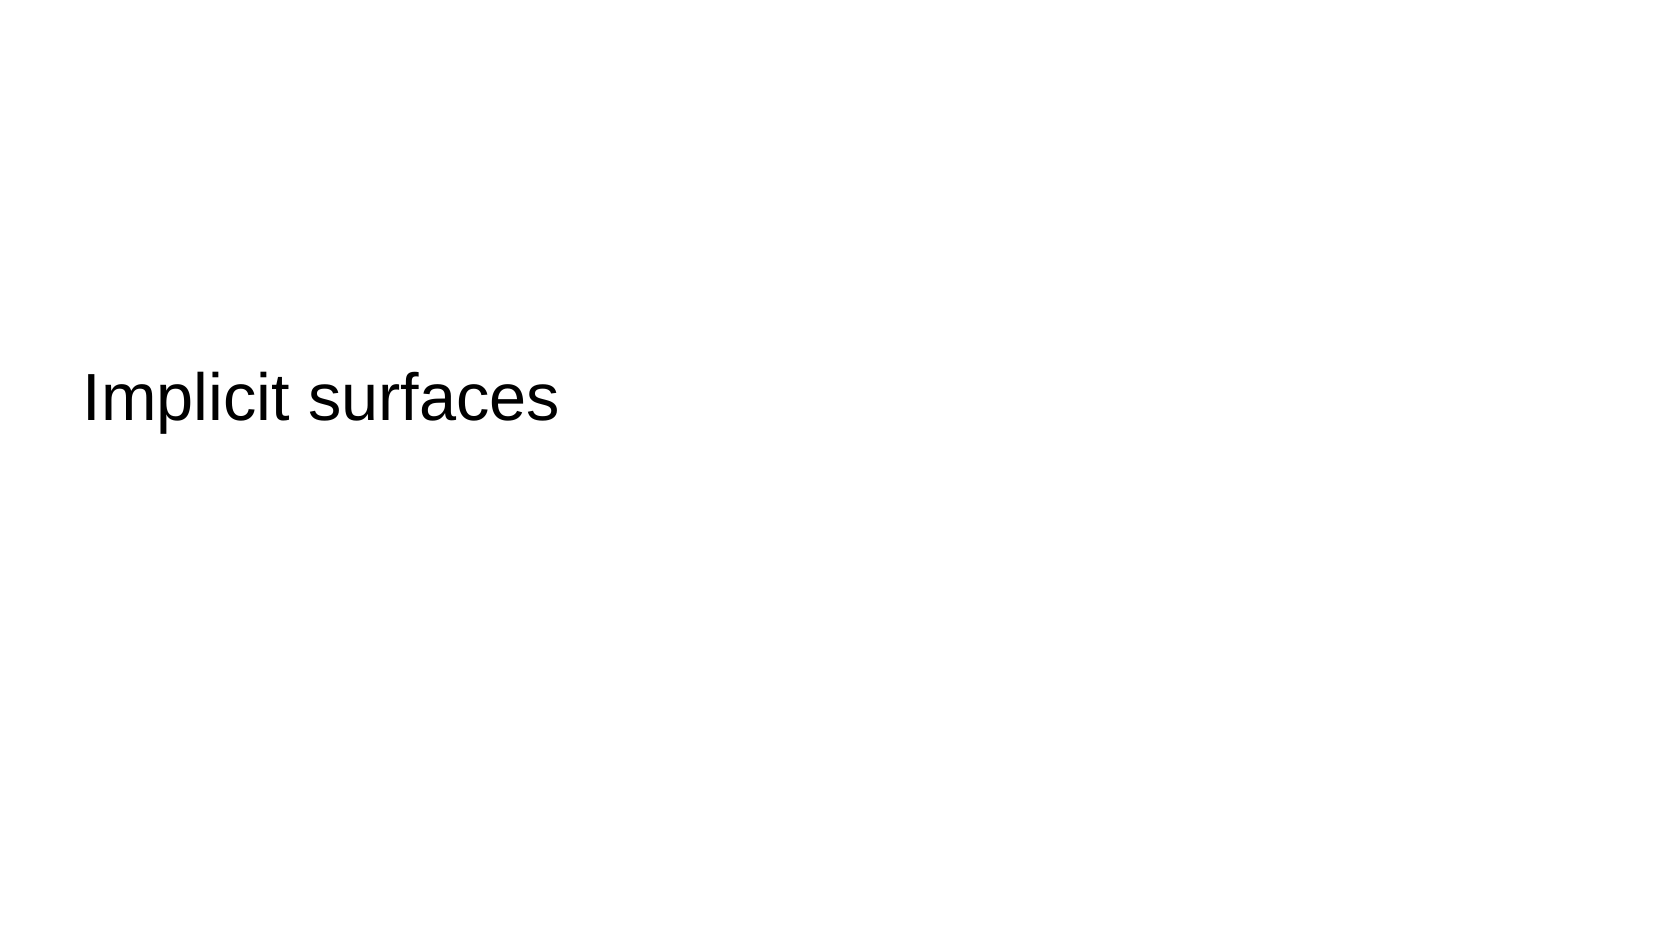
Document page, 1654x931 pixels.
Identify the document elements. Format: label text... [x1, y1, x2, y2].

subtitle Implicit surfaces [82, 37, 1571, 757]
